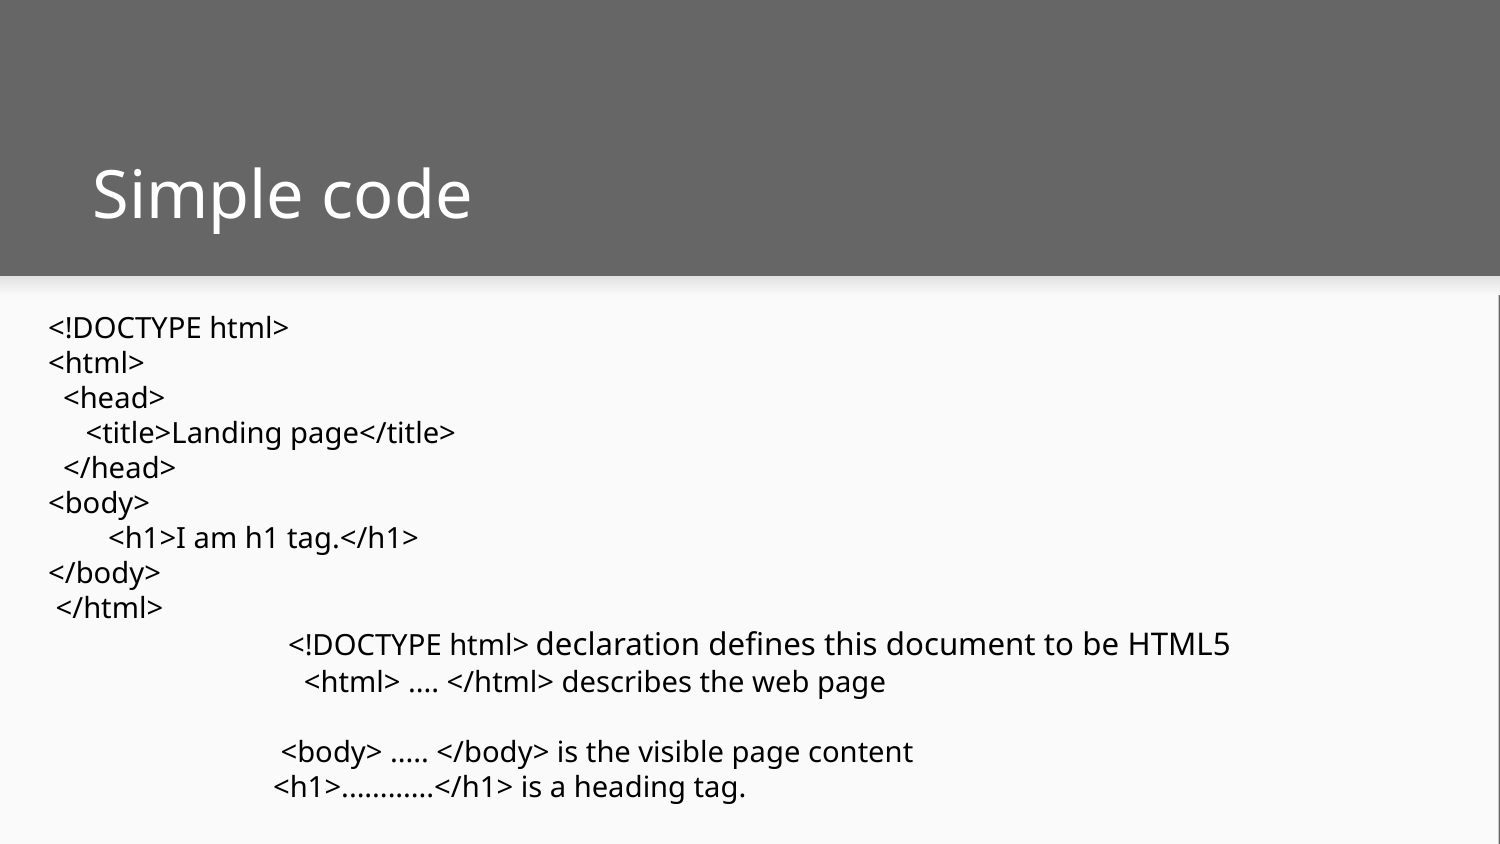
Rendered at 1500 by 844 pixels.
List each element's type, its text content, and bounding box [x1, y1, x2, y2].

title Simple code [77, 121, 1427, 248]
list <!DOCTYPE html> <html> <head> <title>Landing page</title> </head> <body> <h1>I am h1 tag.</h1> </body> </html> <!DOCTYPE html> declaration defines this document to be HTML5 <html> .... </html> describes the web page <body> ..... </body> is the visible page content <h1>............</h1> is a heading tag. [33, 294, 1427, 844]
